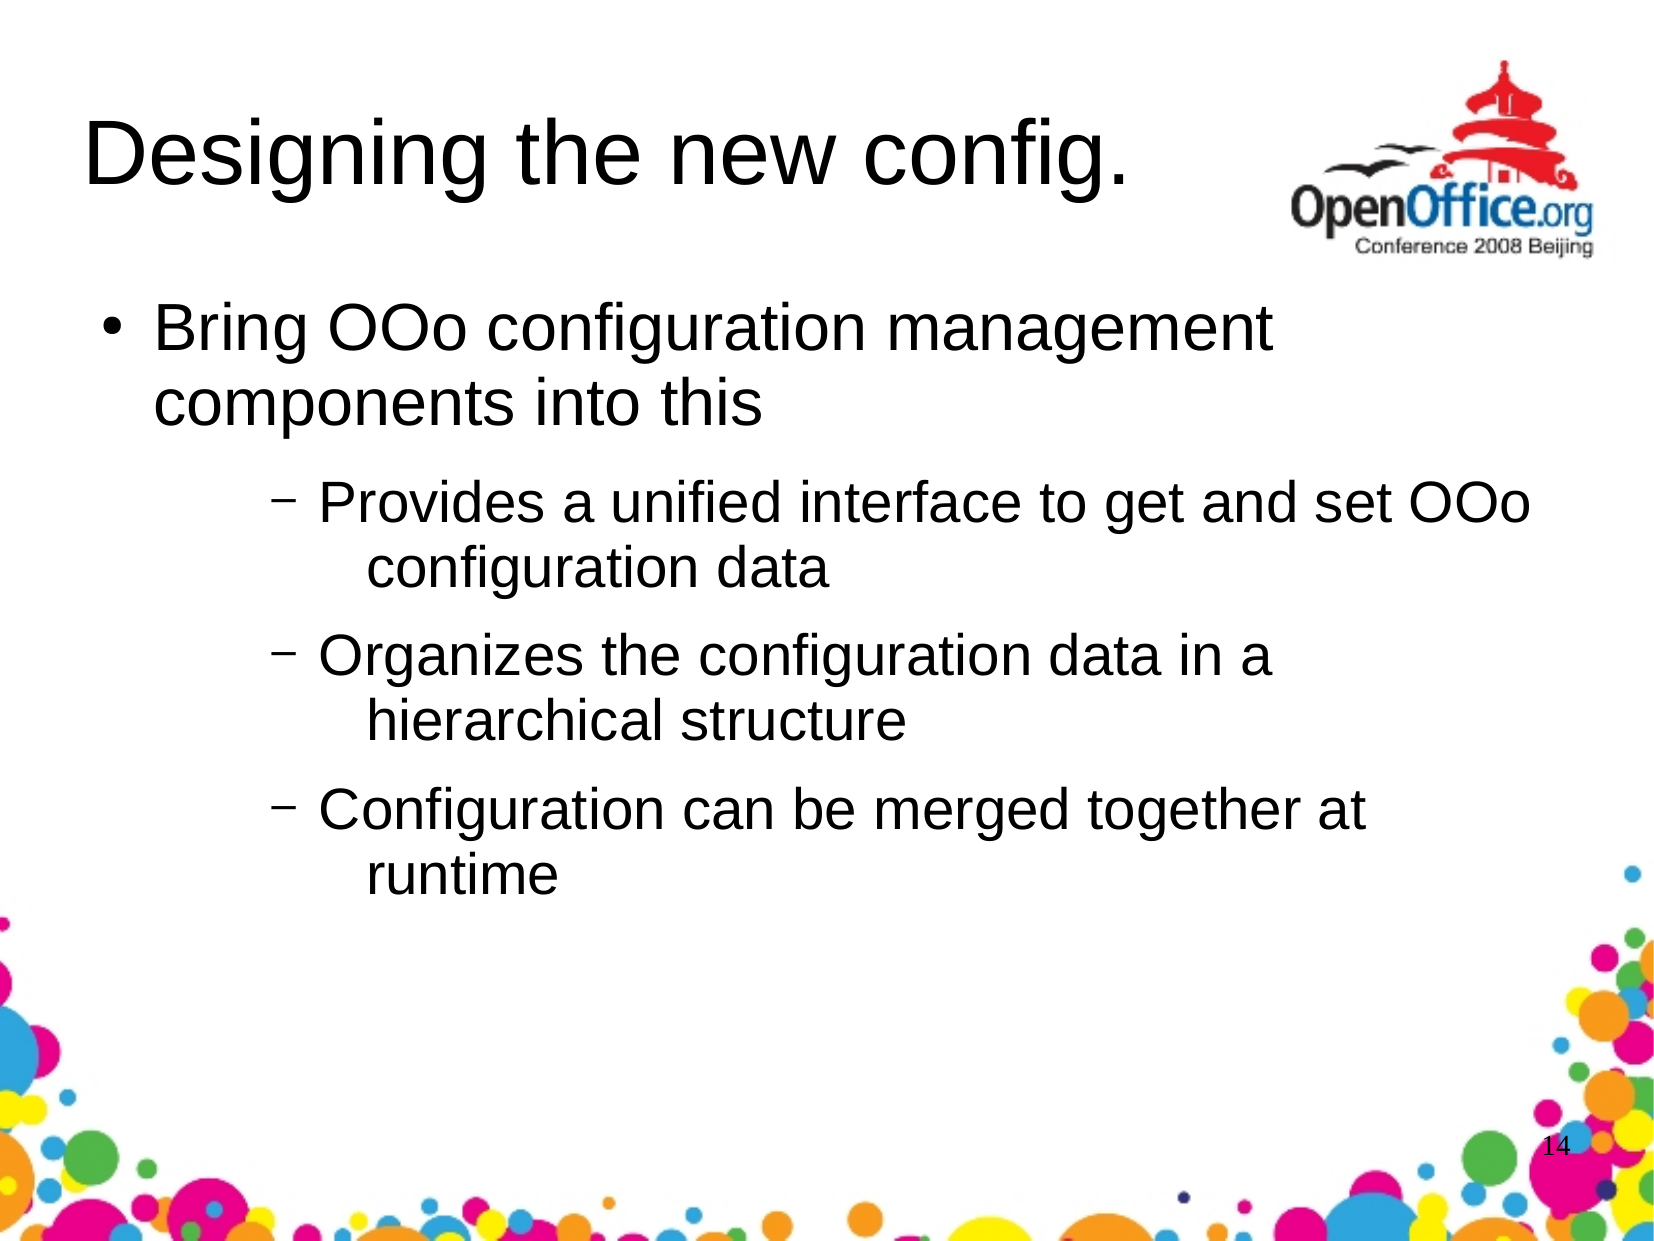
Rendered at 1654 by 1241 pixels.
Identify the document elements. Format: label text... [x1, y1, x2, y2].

list Bring OOo configuration management components into this Provides a unified interface to get and set OOo configuration data Organizes the configuration data in a hierarchical structure Configuration can be merged together at runtime [82, 290, 1571, 1109]
title Designing the new config. [82, 49, 1571, 257]
picture [0, 0, 1654, 1241]
